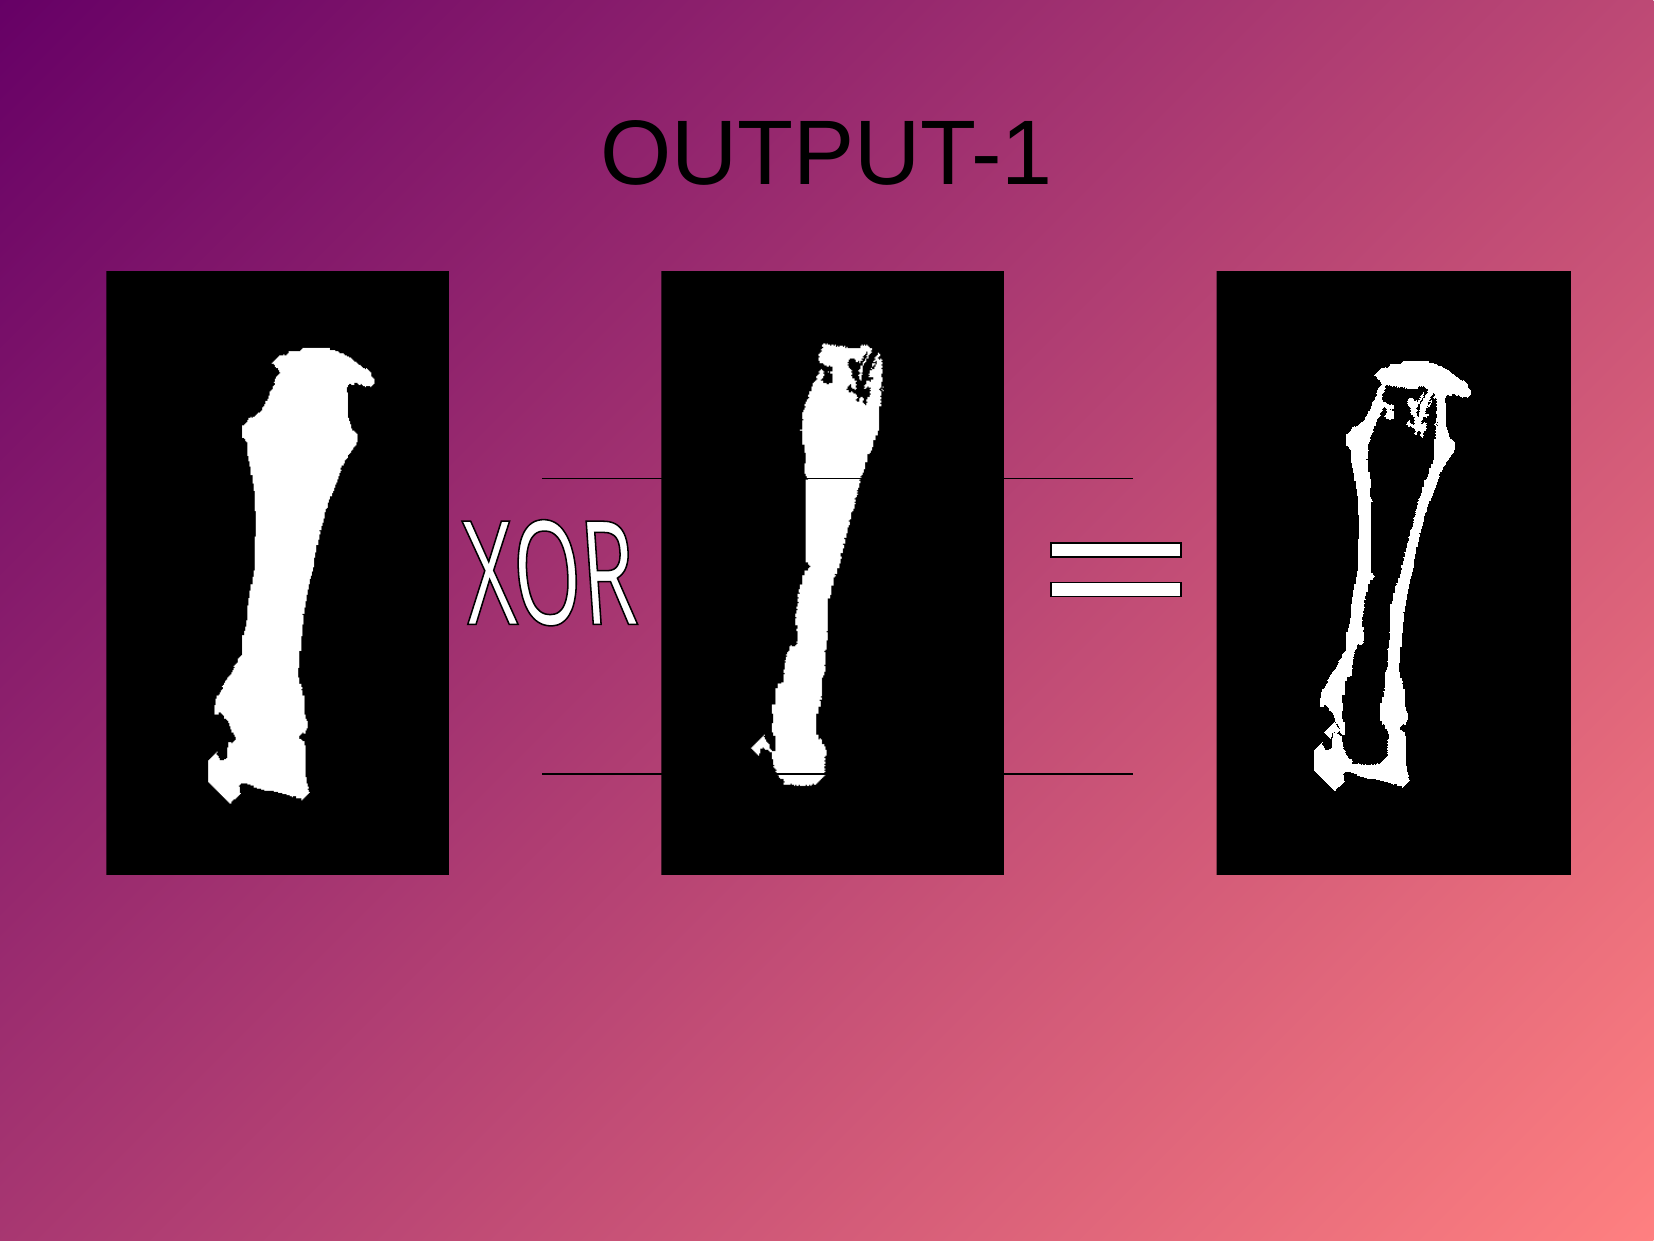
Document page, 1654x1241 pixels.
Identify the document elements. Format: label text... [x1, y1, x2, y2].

text_box XOR [518, 519, 577, 626]
picture [1216, 271, 1571, 875]
text_box XOR [586, 521, 638, 625]
text_box XOR [462, 521, 519, 625]
text_box = [1051, 543, 1182, 558]
title OUTPUT-1 [82, 49, 1571, 257]
picture [106, 271, 449, 875]
picture [661, 271, 1004, 875]
text_box = [1051, 582, 1182, 597]
